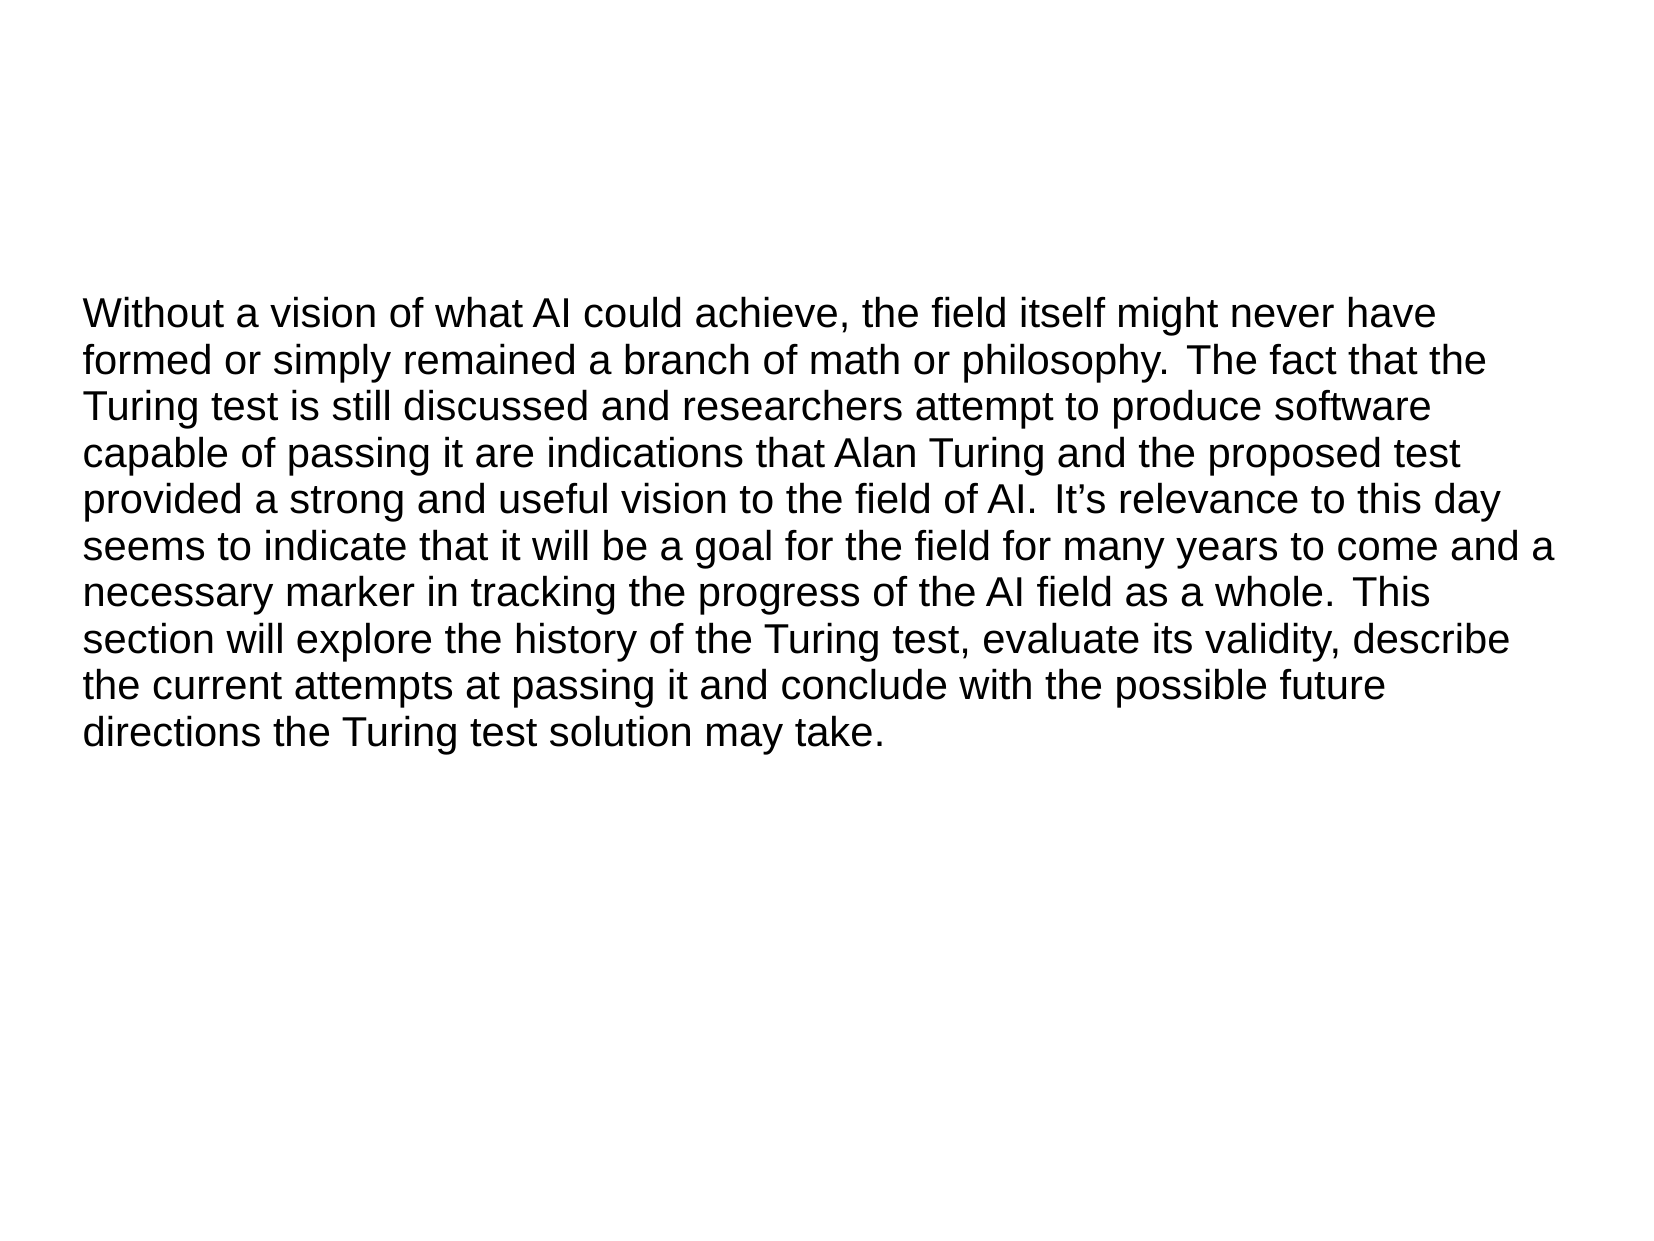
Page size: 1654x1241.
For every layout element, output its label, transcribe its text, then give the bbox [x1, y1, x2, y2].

list Without a vision of what AI could achieve, the field itself might never have formed or simply remained a branch of math or philosophy. The fact that the Turing test is still discussed and researchers attempt to produce software capable of passing it are indications that Alan Turing and the proposed test provided a strong and useful vision to the field of AI. It’s relevance to this day seems to indicate that it will be a goal for the field for many years to come and a necessary marker in tracking the progress of the AI field as a whole. This section will explore the history of the Turing test, evaluate its validity, describe the current attempts at passing it and conclude with the possible future directions the Turing test solution may take. [82, 290, 1571, 1109]
